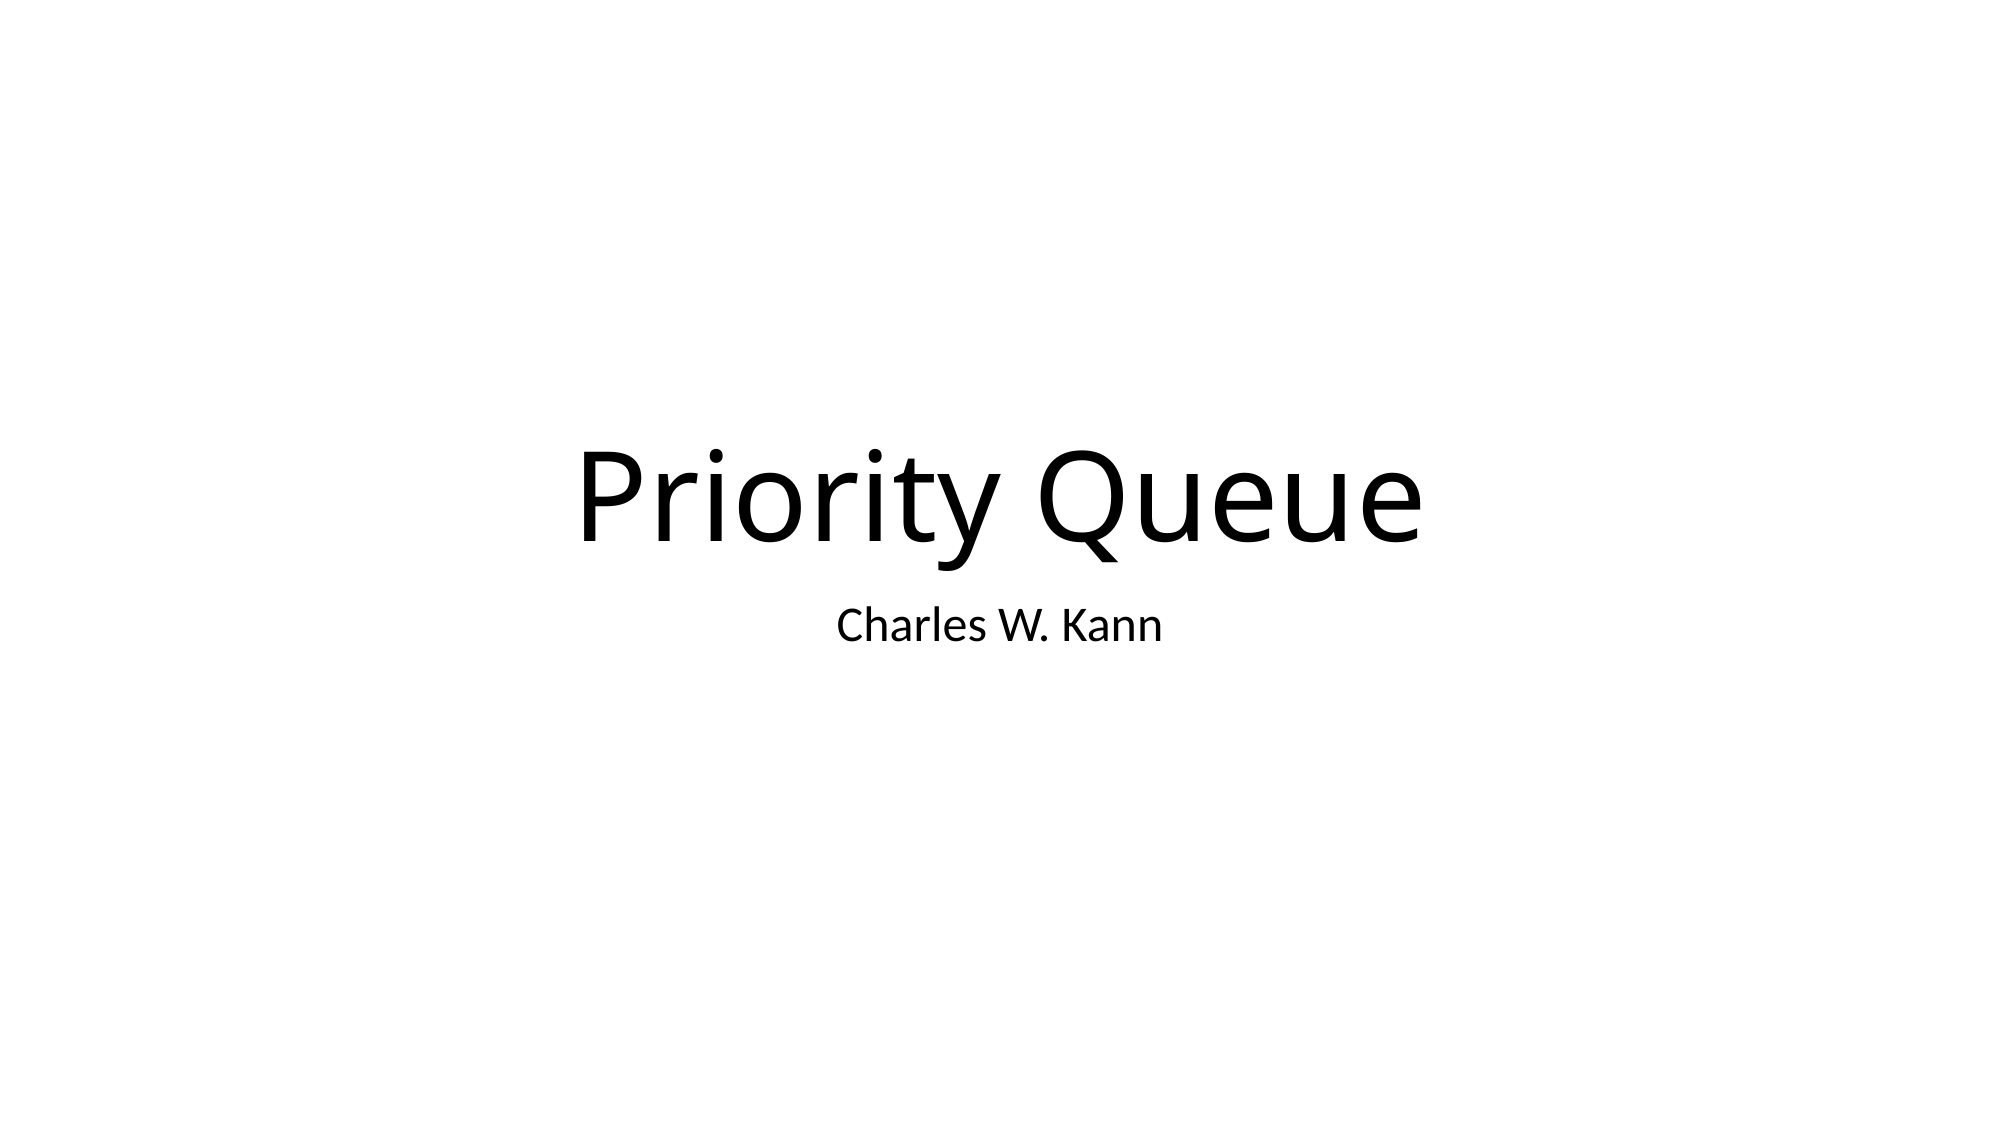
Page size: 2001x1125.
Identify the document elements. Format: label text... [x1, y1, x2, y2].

title Priority Queue [249, 184, 1750, 576]
subtitle Charles W. Kann [249, 590, 1750, 863]
